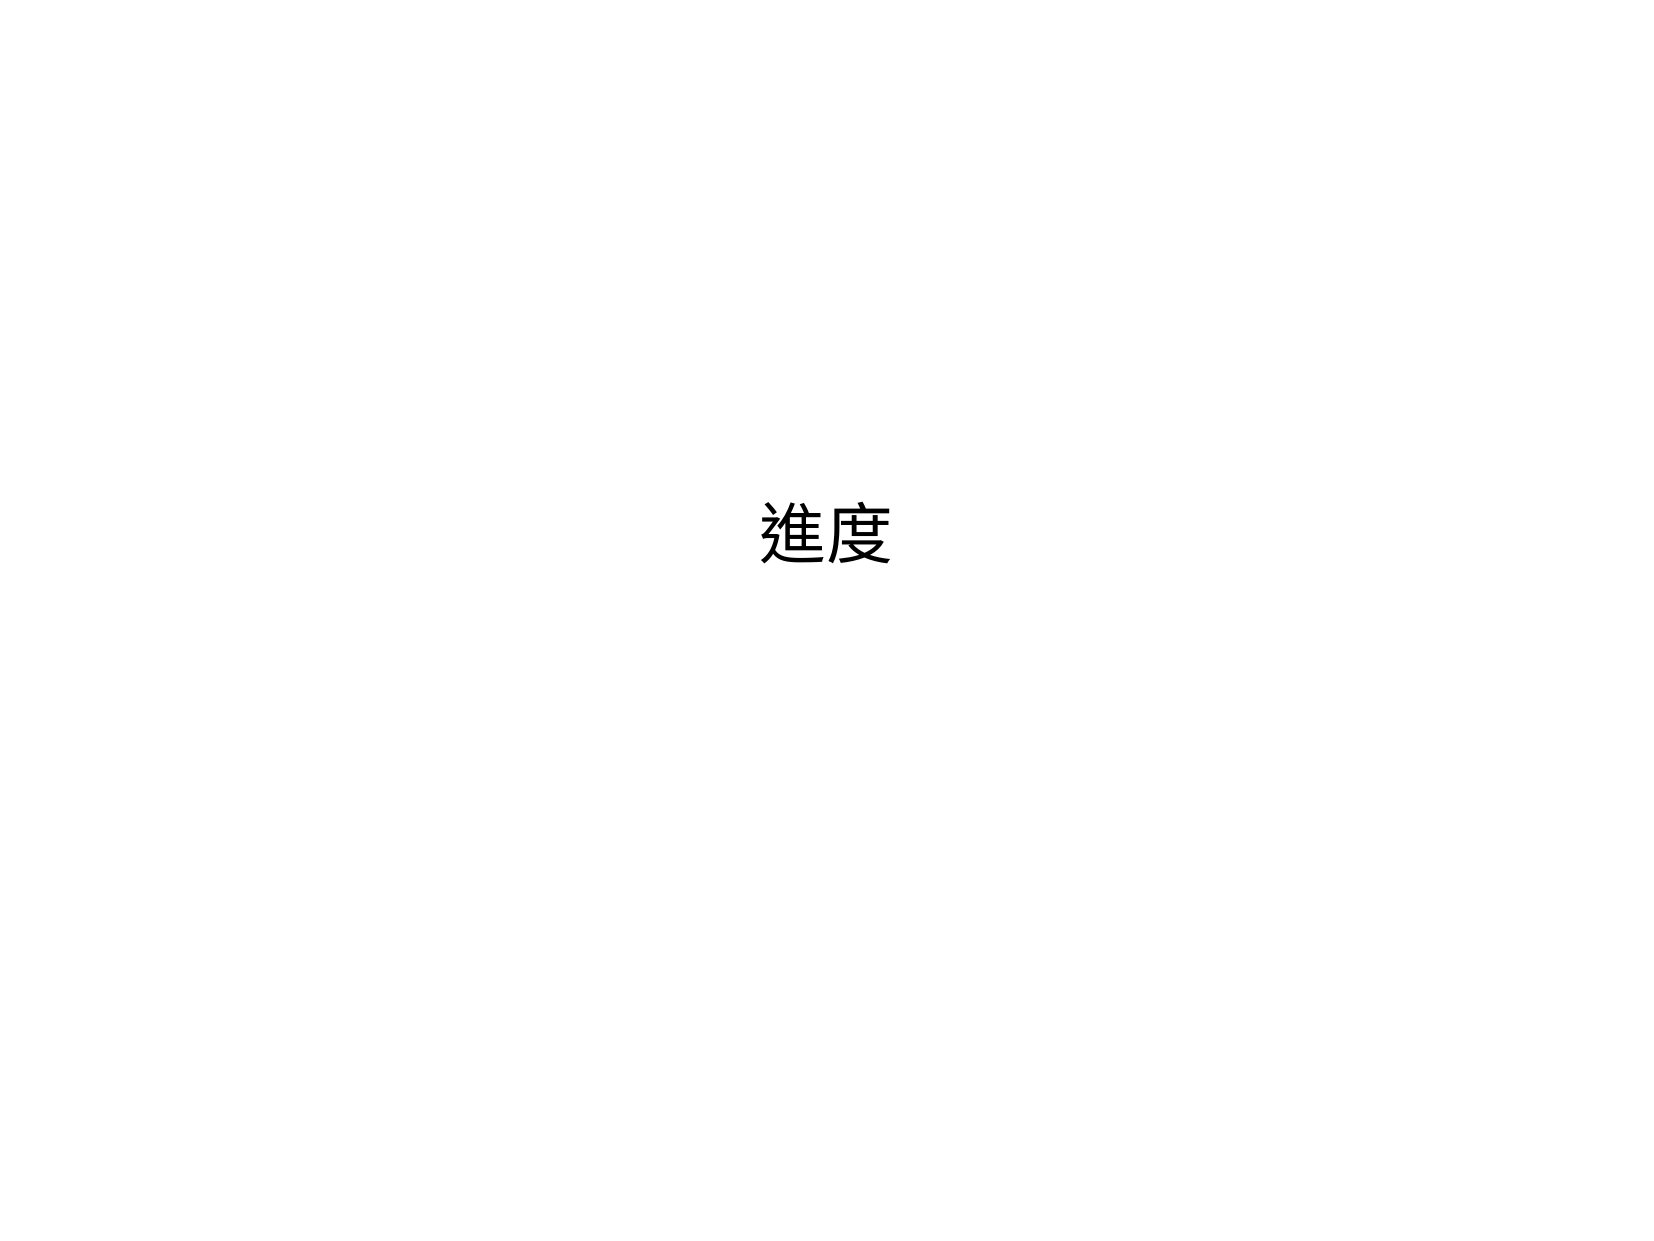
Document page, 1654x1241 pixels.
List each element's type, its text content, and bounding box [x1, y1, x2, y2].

subtitle 進度 [82, 49, 1571, 1010]
